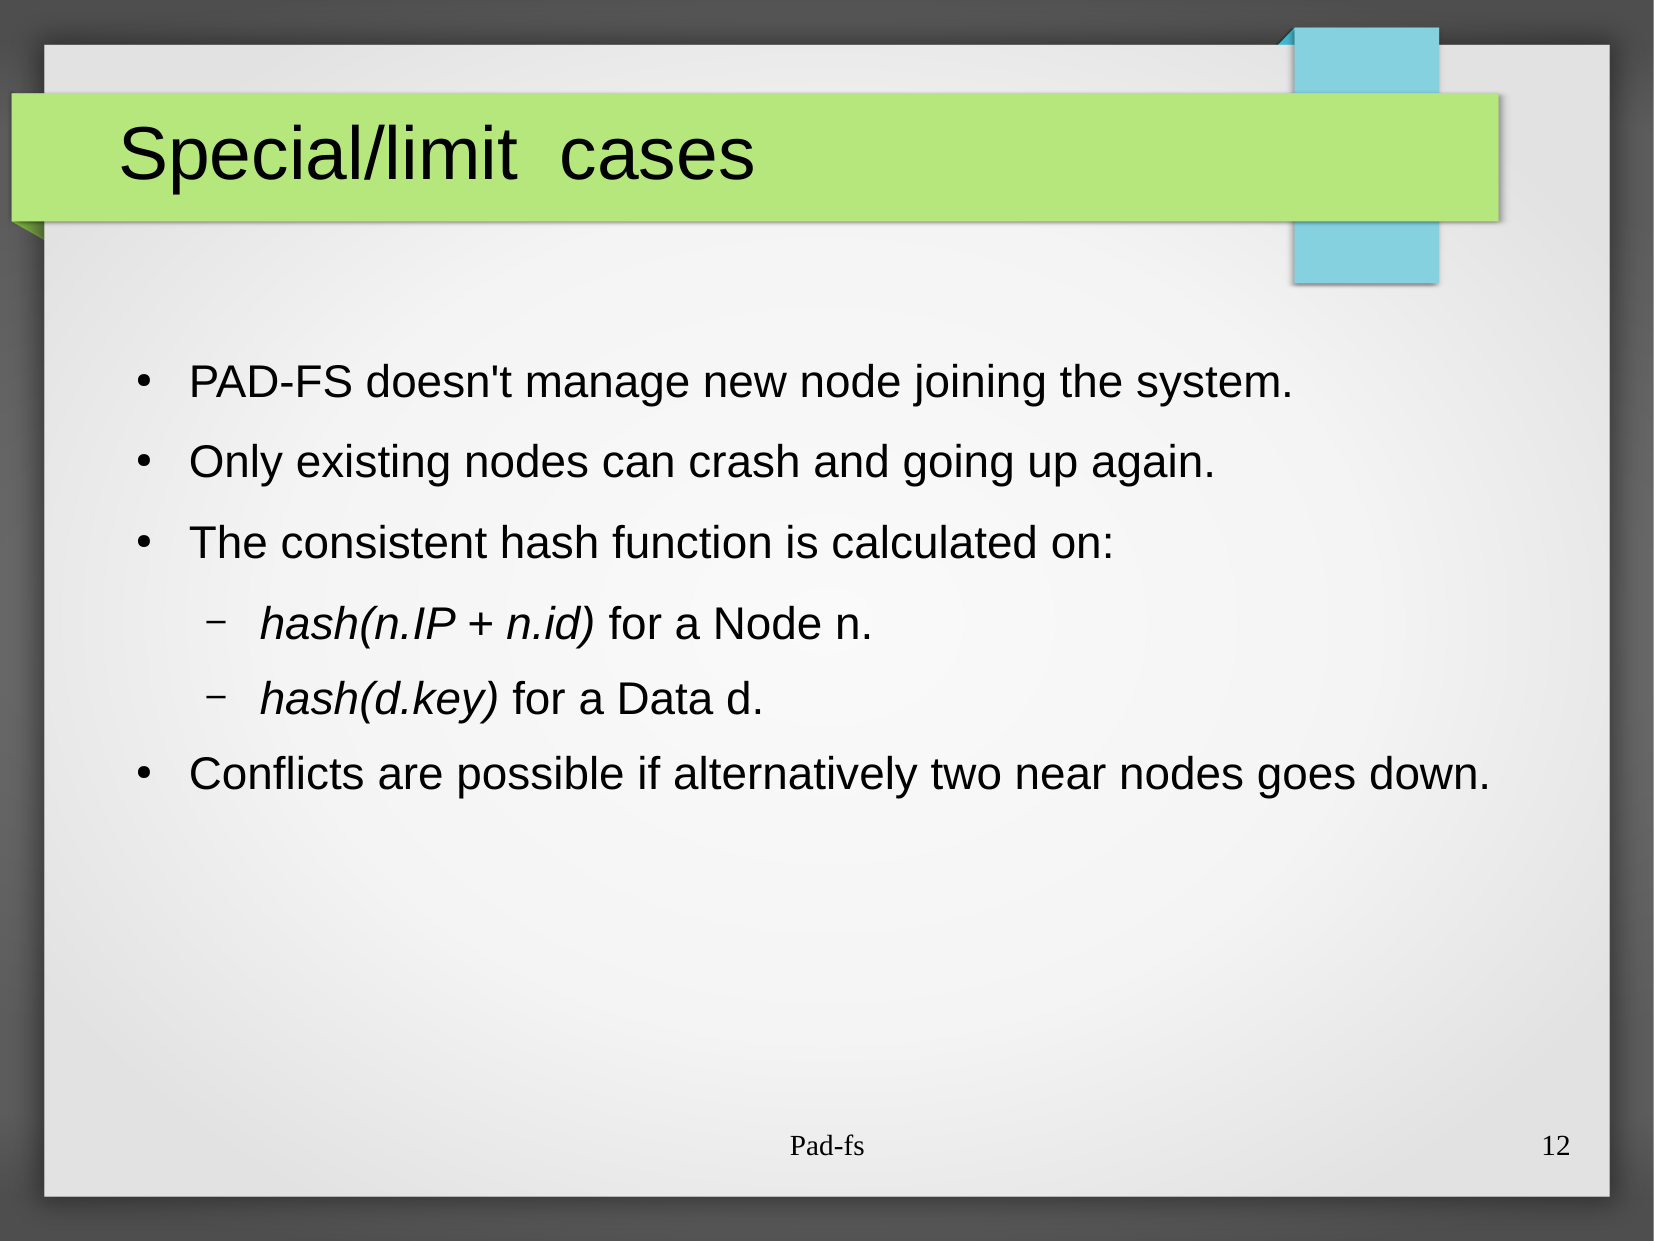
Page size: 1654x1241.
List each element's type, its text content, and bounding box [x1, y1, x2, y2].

picture [0, 0, 1654, 1241]
title Special/limit cases [118, 94, 1300, 213]
list PAD-FS doesn't manage new node joining the system. Only existing nodes can crash and going up again. The consistent hash function is calculated on: hash(n.IP + n.id) for a Node n. hash(d.key) for a Data d. Conflicts are possible if alternatively two near nodes goes down. [118, 355, 1607, 1075]
